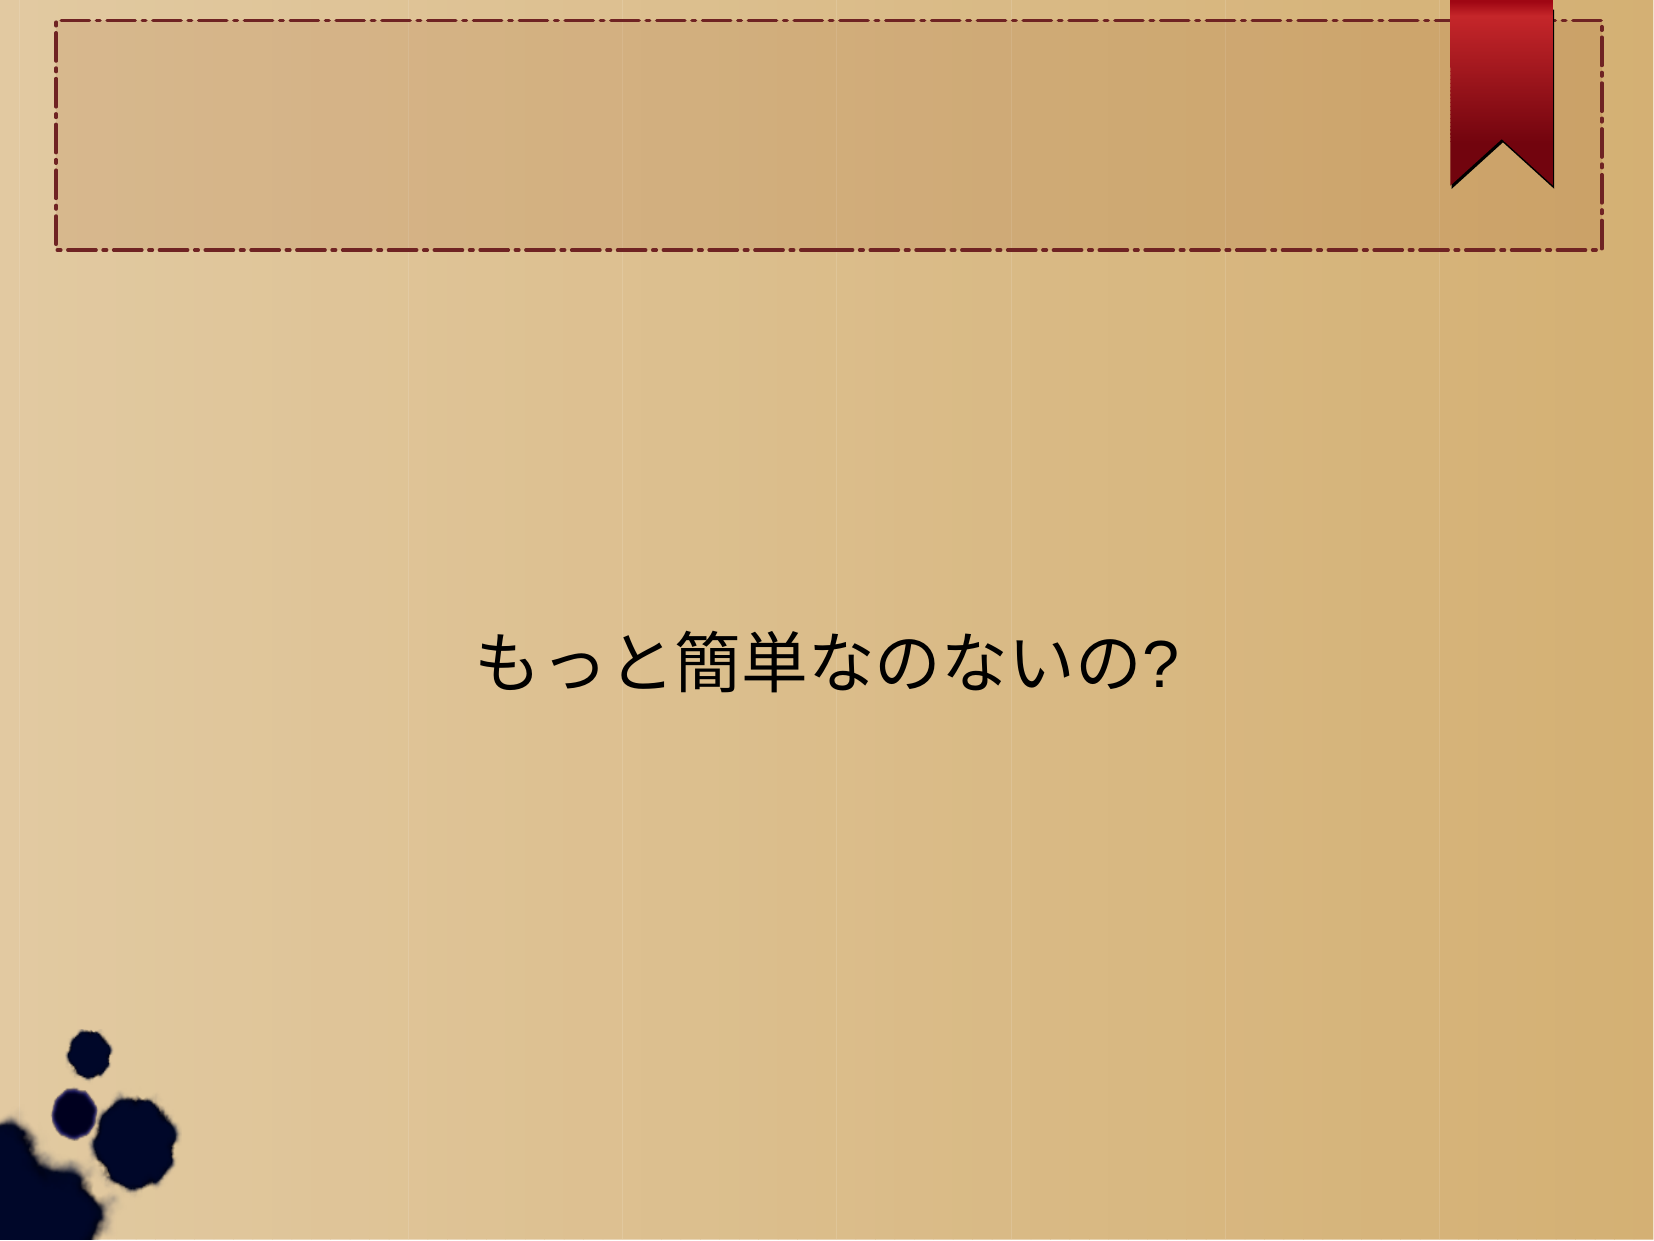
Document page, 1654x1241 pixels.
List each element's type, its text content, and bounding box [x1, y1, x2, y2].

subtitle もっと簡単なのないの? [82, 299, 1571, 1019]
